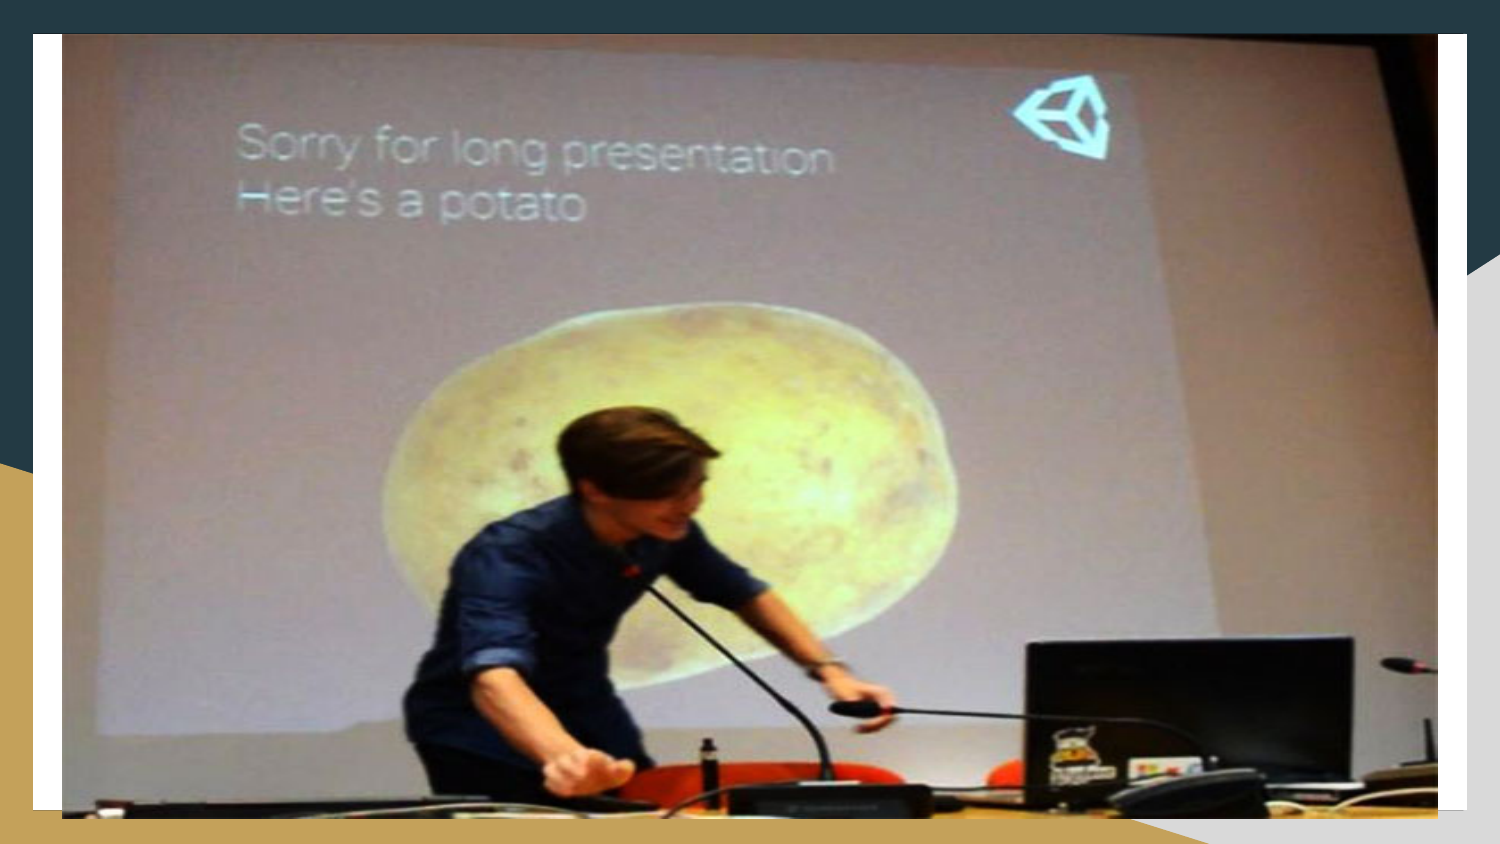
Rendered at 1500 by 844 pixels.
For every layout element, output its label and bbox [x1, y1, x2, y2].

picture [62, 34, 1438, 819]
